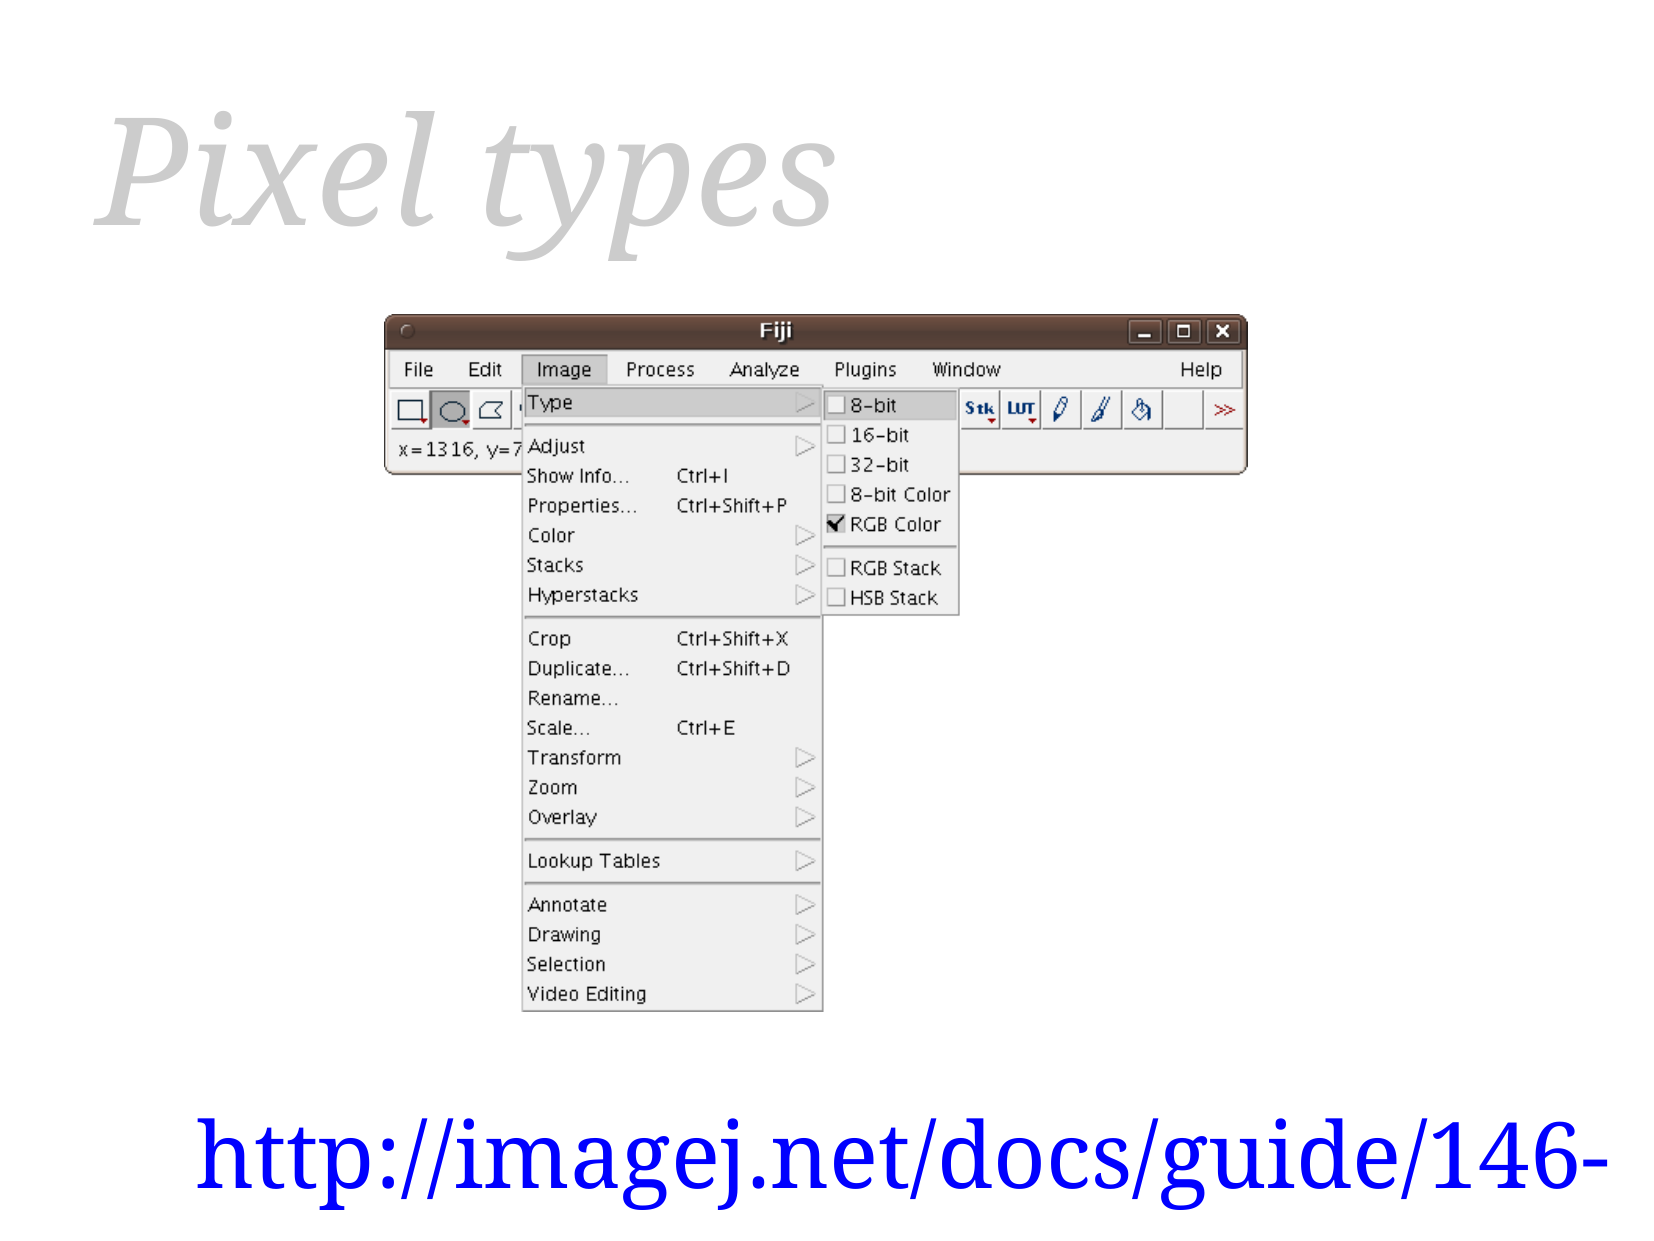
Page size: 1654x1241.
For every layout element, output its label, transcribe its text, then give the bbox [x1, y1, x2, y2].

text_box Pixel types [81, 57, 1654, 239]
picture [384, 314, 1248, 1012]
text_box http://imagej.net/docs/guide/146-7.html [51, 1083, 1627, 1200]
